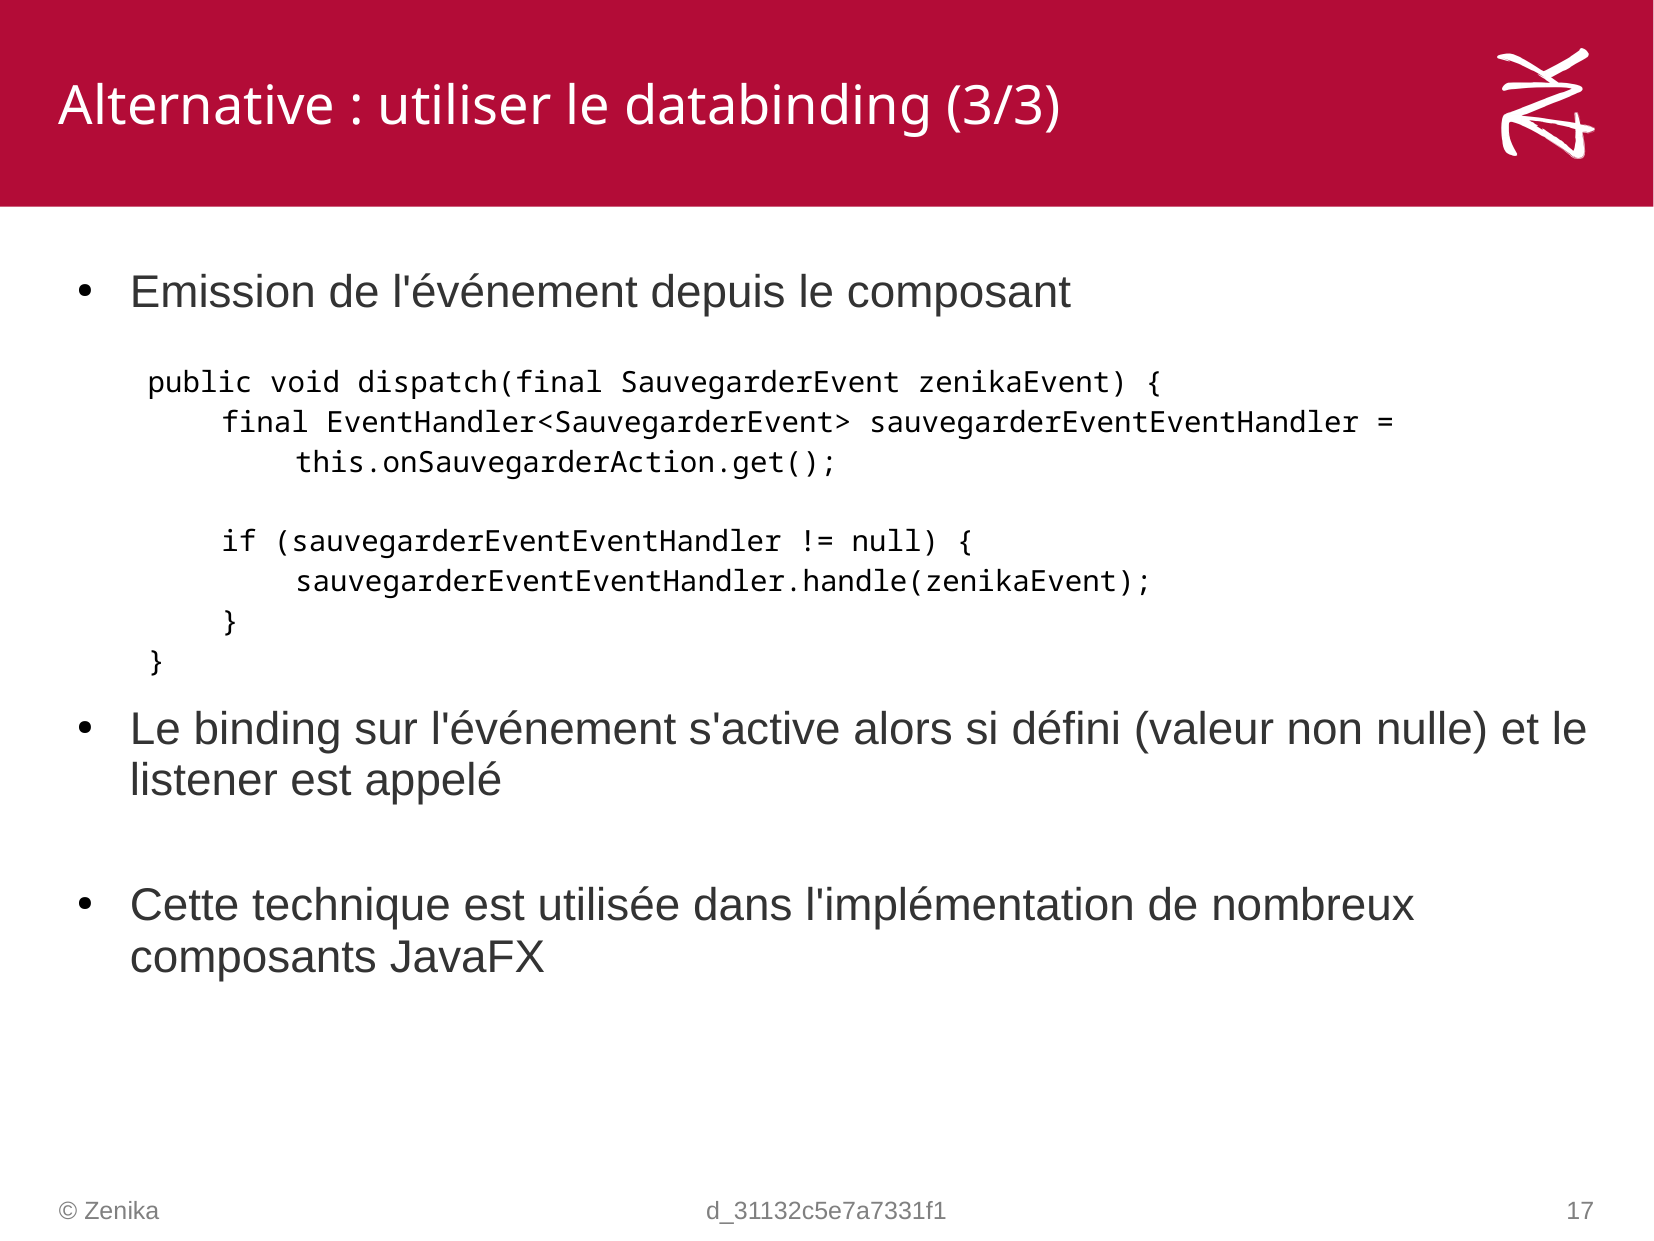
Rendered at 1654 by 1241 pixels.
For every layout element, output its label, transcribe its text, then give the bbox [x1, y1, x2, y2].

list Emission de l'événement depuis le composant Le binding sur l'événement s'active alors si défini (valeur non nulle) et le listener est appelé Cette technique est utilisée dans l'implémentation de nombreux composants JavaFX [59, 664, 1595, 1123]
list Emission de l'événement depuis le composant Le binding sur l'événement s'active alors si défini (valeur non nulle) et le listener est appelé Cette technique est utilisée dans l'implémentation de nombreux composants JavaFX [59, 265, 1595, 354]
title Alternative : utiliser le databinding (3/3) [59, 29, 1595, 178]
text_box public void dispatch(final SauvegarderEvent zenikaEvent) { final EventHandler<SauvegarderEvent> sauvegarderEventEventHandler = this.onSauvegarderAction.get(); if (sauvegarderEventEventHandler != null) { sauvegarderEventEventHandler.handle(zenikaEvent); } } [59, 354, 1649, 664]
